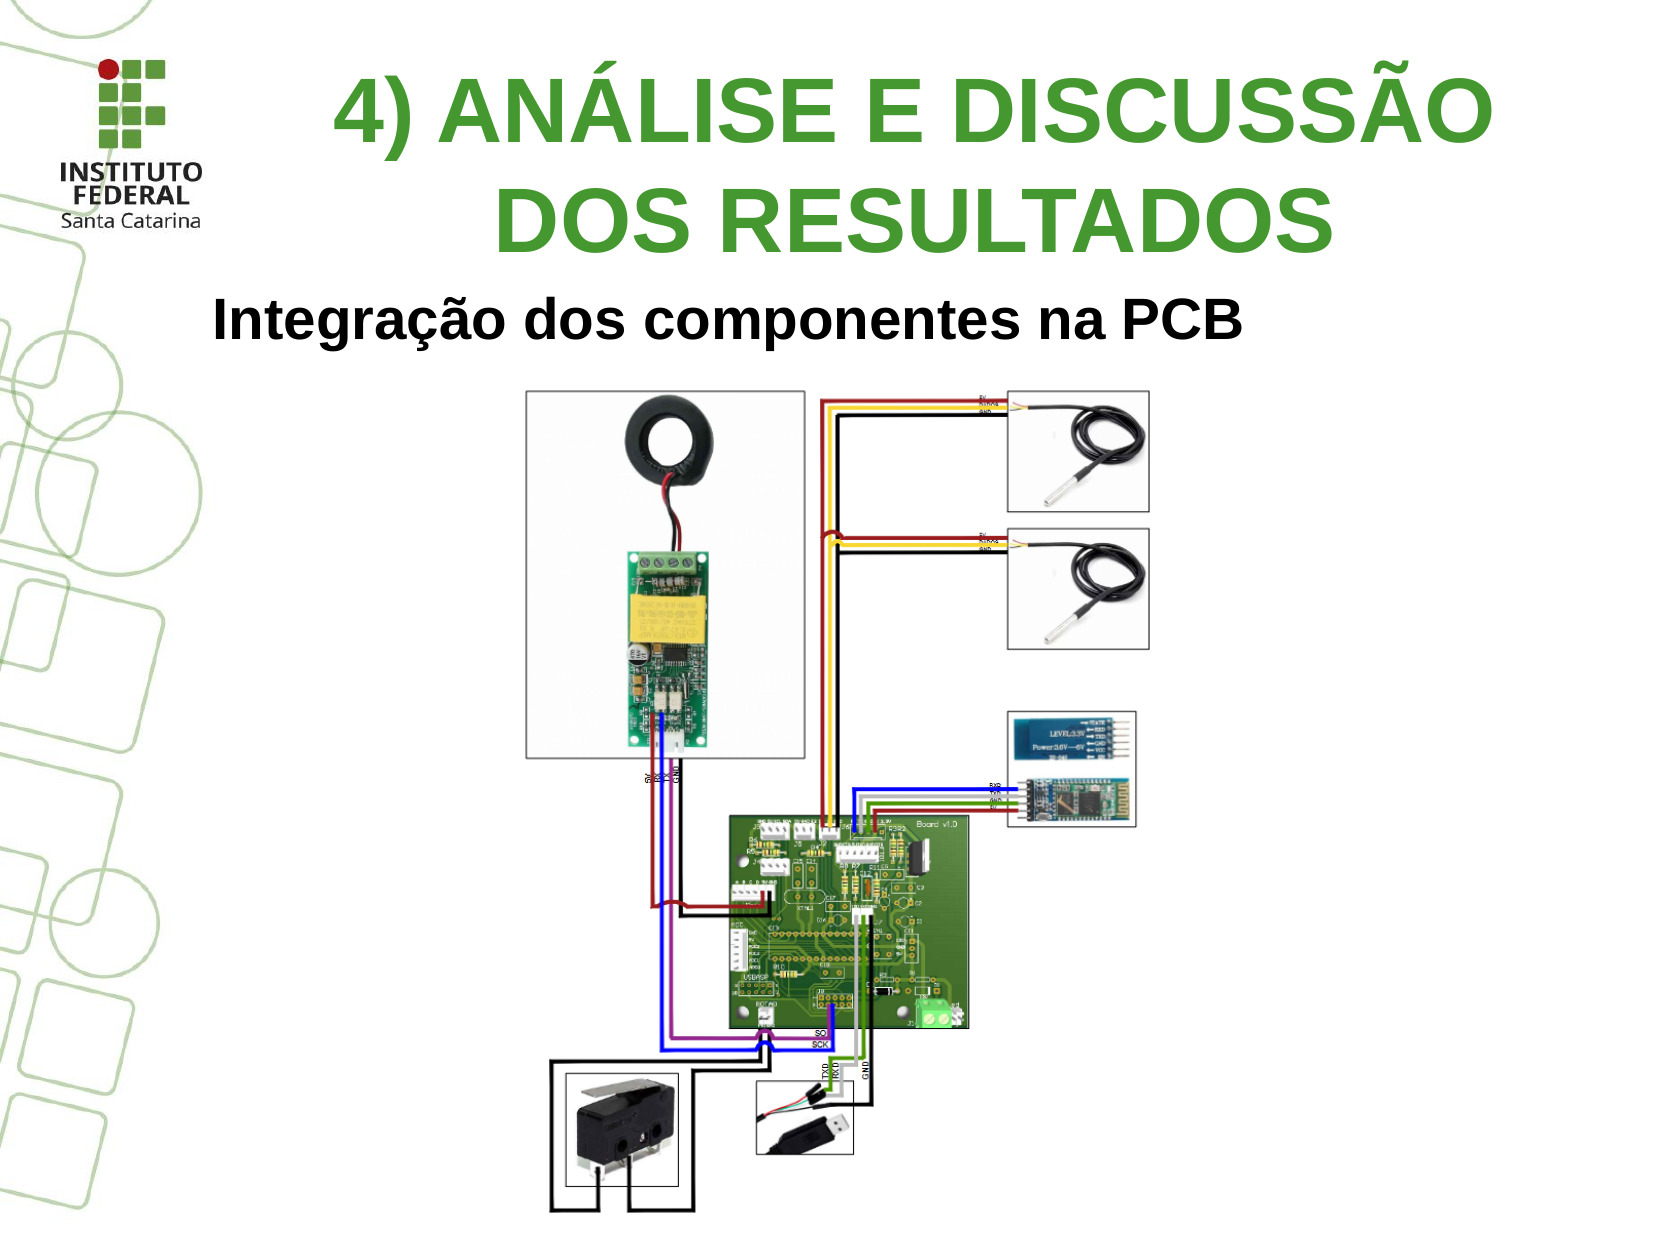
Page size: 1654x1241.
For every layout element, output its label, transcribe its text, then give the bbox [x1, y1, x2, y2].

list Integração dos componentes na PCB [212, 186, 1460, 1183]
title 4) ANÁLISE E DISCUSSÃO DOS RESULTADOS [259, 50, 1571, 271]
picture [0, 0, 1654, 1241]
